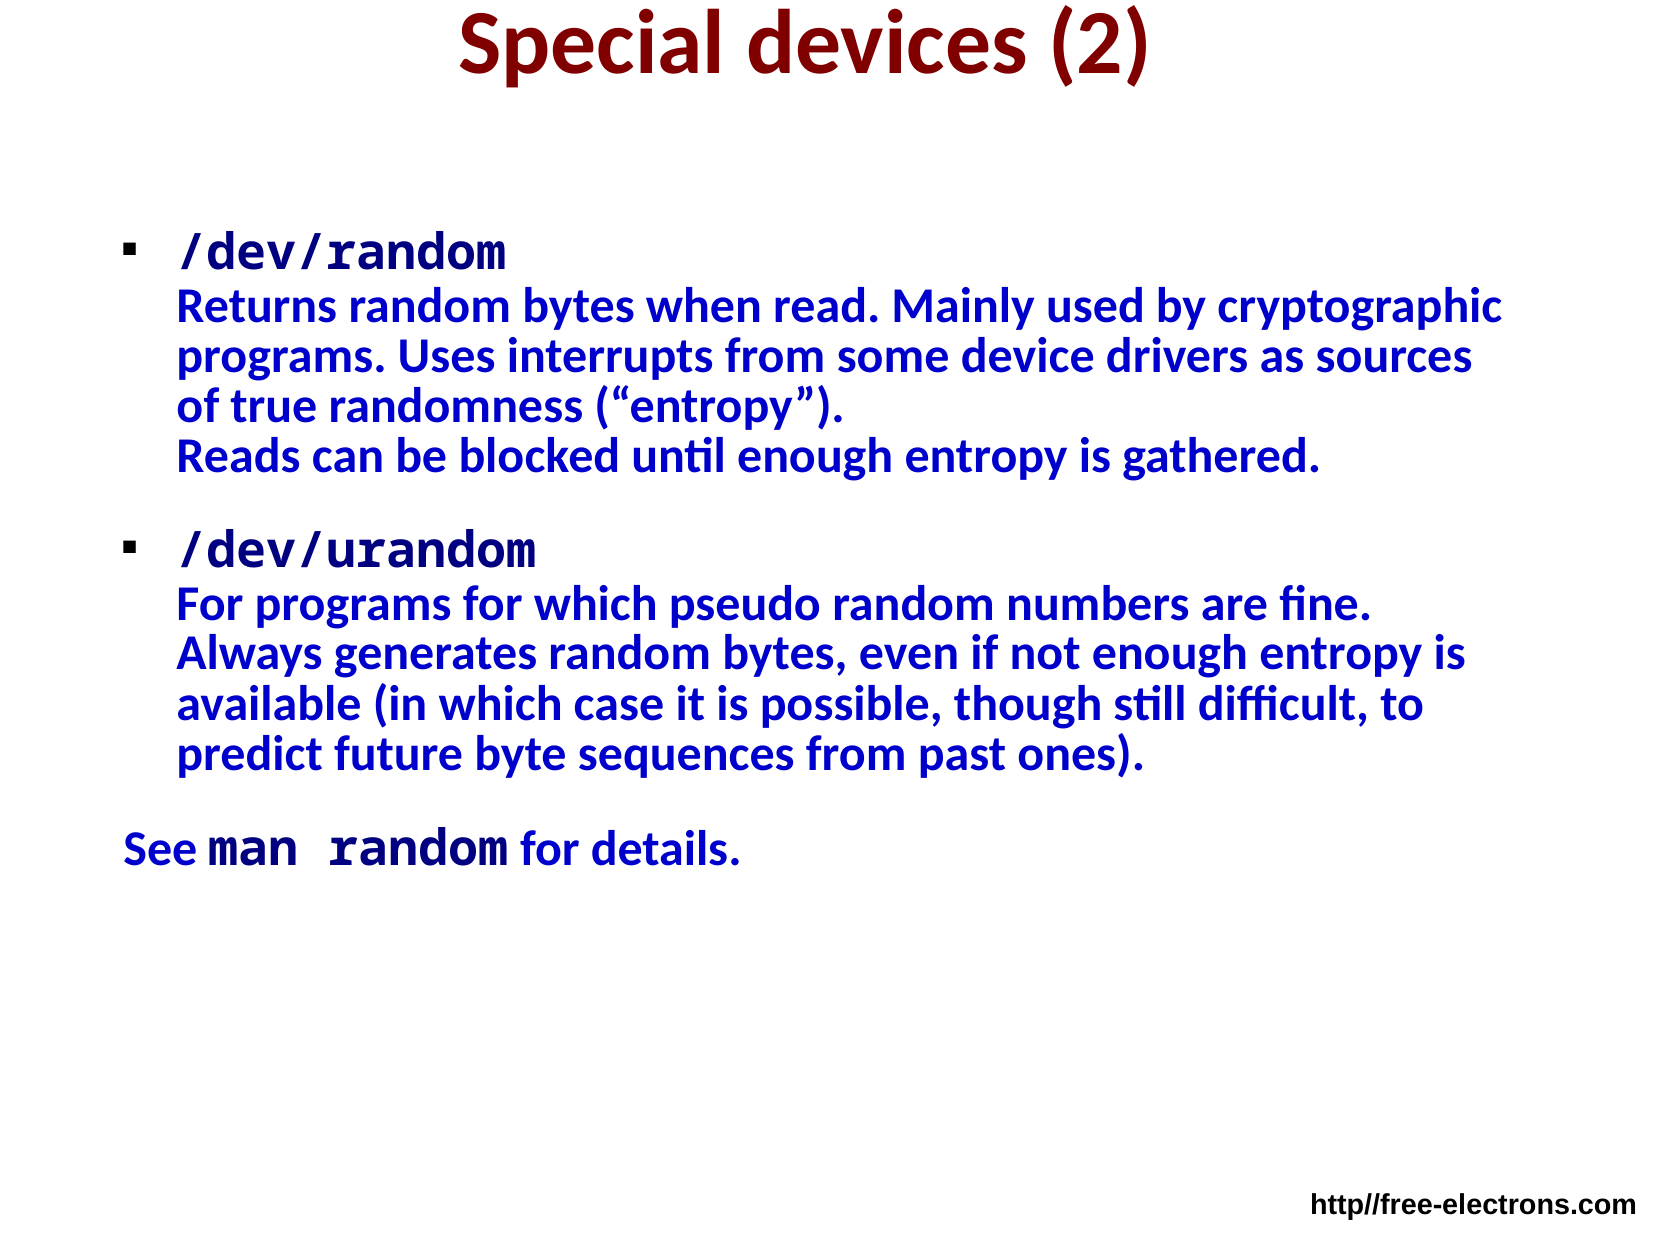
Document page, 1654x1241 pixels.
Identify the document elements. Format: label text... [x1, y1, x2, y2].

title Special devices (2) [60, 0, 1551, 107]
text_box http//free-electrons.com [1287, 1181, 1653, 1241]
list /dev/random Returns random bytes when read. Mainly used by cryptographic programs. Uses interrupts from some device drivers as sources of true randomness (“entropy”). Reads can be blocked until enough entropy is gathered. /dev/urandom For programs for which pseudo random numbers are fine. Always generates random bytes, even if not enough entropy is available (in which case it is possible, though still difficult, to predict future byte sequences from past ones). See man random for details. [105, 216, 1518, 1074]
